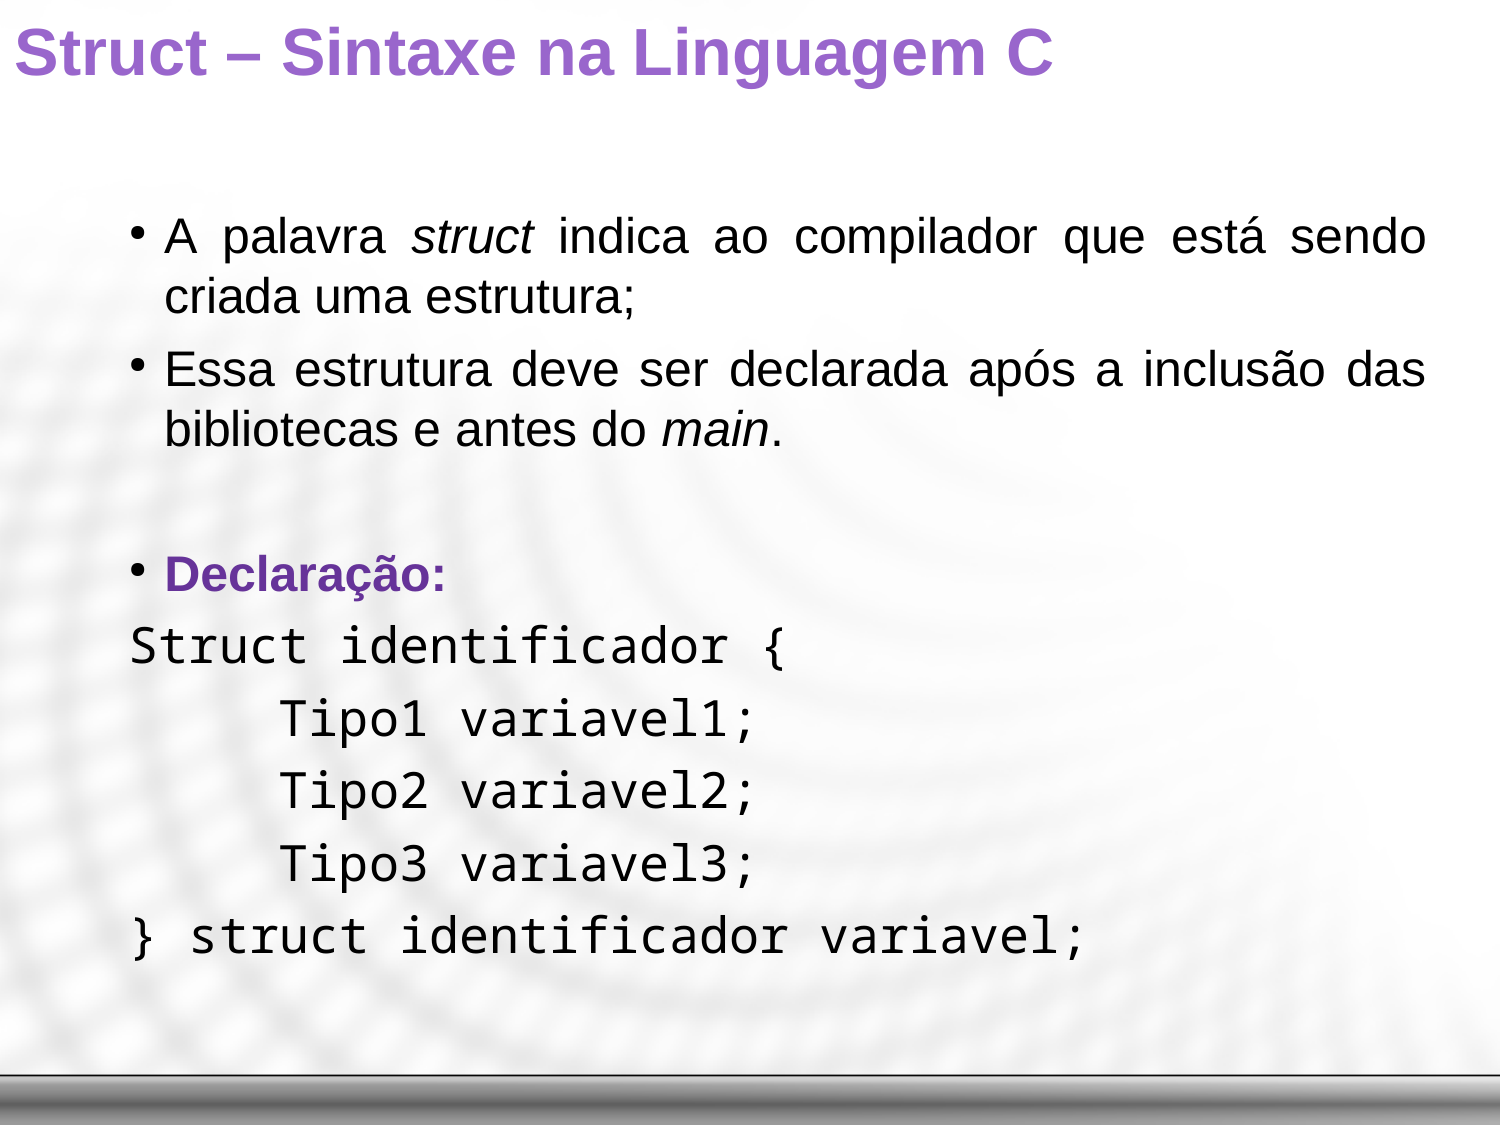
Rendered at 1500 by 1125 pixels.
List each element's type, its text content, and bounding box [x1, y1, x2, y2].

title Struct – Sintaxe na Linguagem C [0, 0, 1353, 102]
picture [0, 0, 1500, 1125]
list A palavra struct indica ao compilador que está sendo criada uma estrutura; Essa estrutura deve ser declarada após a inclusão das bibliotecas e antes do main. Declaração: Struct identificador { Tipo1 variavel1; Tipo2 variavel2; Tipo3 variavel3; } struct identificador variavel; [58, 196, 1442, 1036]
